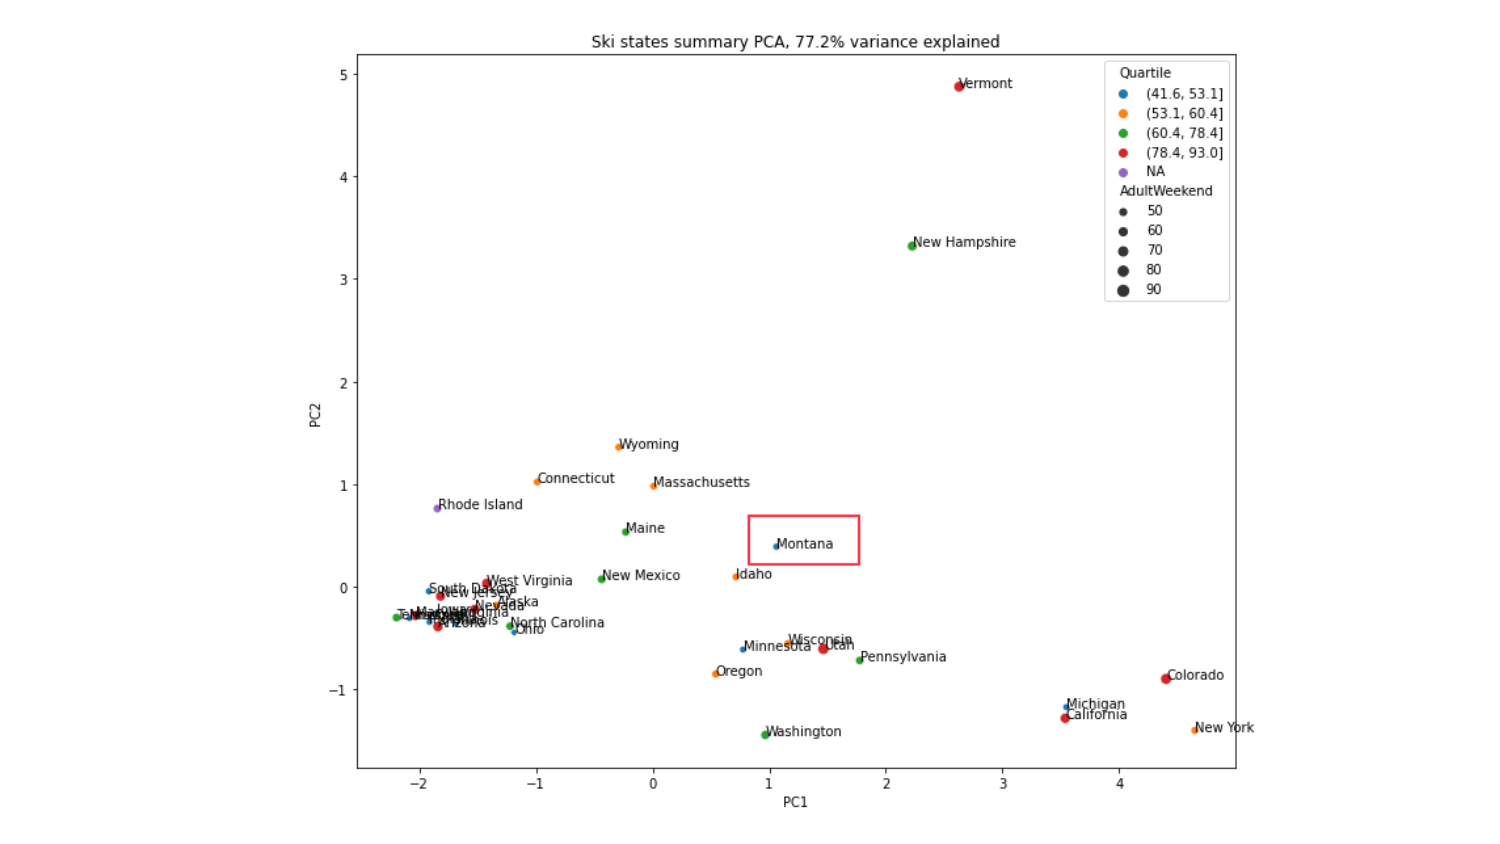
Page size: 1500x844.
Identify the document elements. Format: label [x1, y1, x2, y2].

picture [273, 24, 1288, 819]
